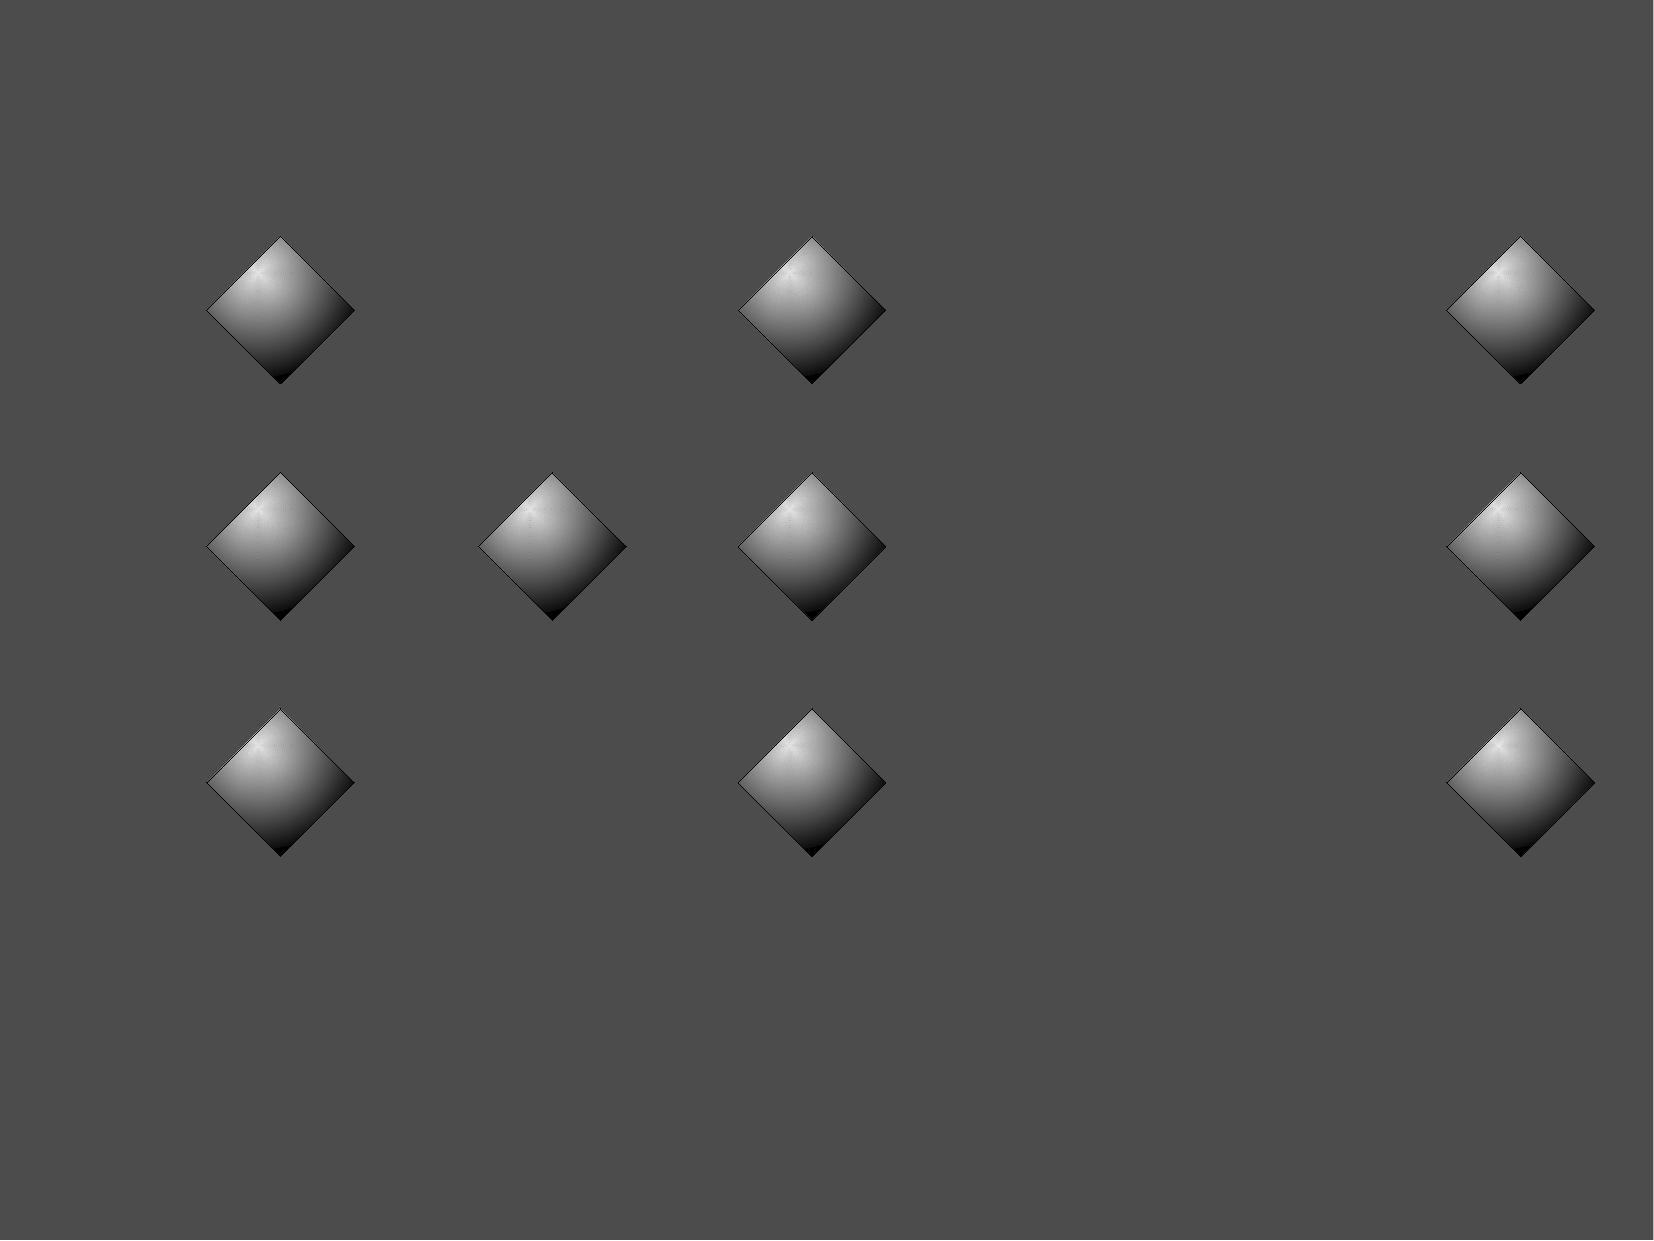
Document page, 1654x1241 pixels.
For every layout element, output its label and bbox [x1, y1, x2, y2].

text_box [478, 472, 627, 621]
text_box [206, 708, 355, 857]
text_box [738, 472, 886, 621]
text_box [1446, 708, 1595, 857]
text_box [738, 708, 886, 857]
text_box [1446, 236, 1595, 384]
text_box [206, 472, 355, 621]
text_box [206, 236, 355, 384]
text_box [1446, 472, 1595, 621]
text_box [738, 236, 886, 384]
